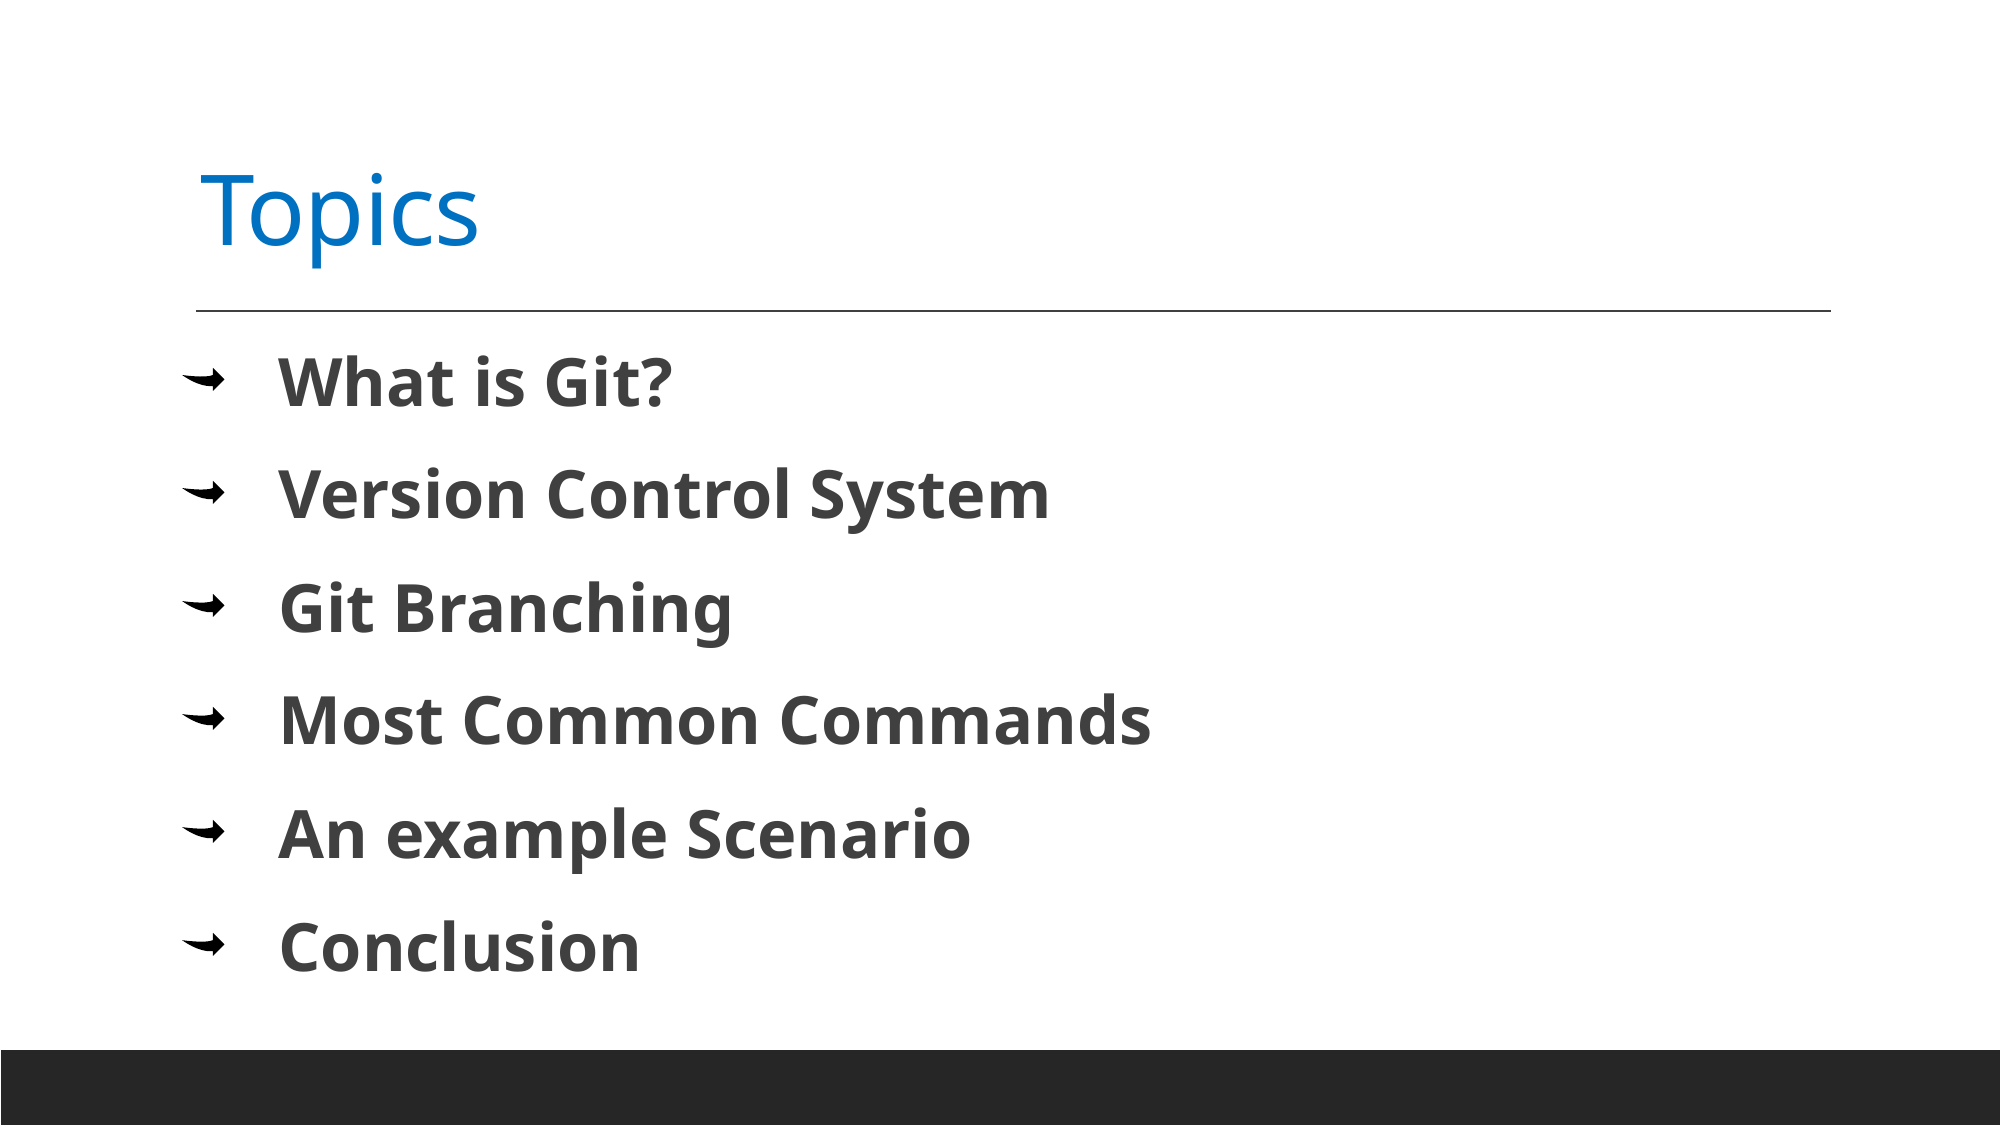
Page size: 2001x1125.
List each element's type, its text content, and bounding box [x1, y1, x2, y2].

title Topics [185, 94, 1836, 275]
list What is Git? Version Control System Git Branching Most Common Commands An example Scenario Conclusion [180, 323, 1831, 1011]
